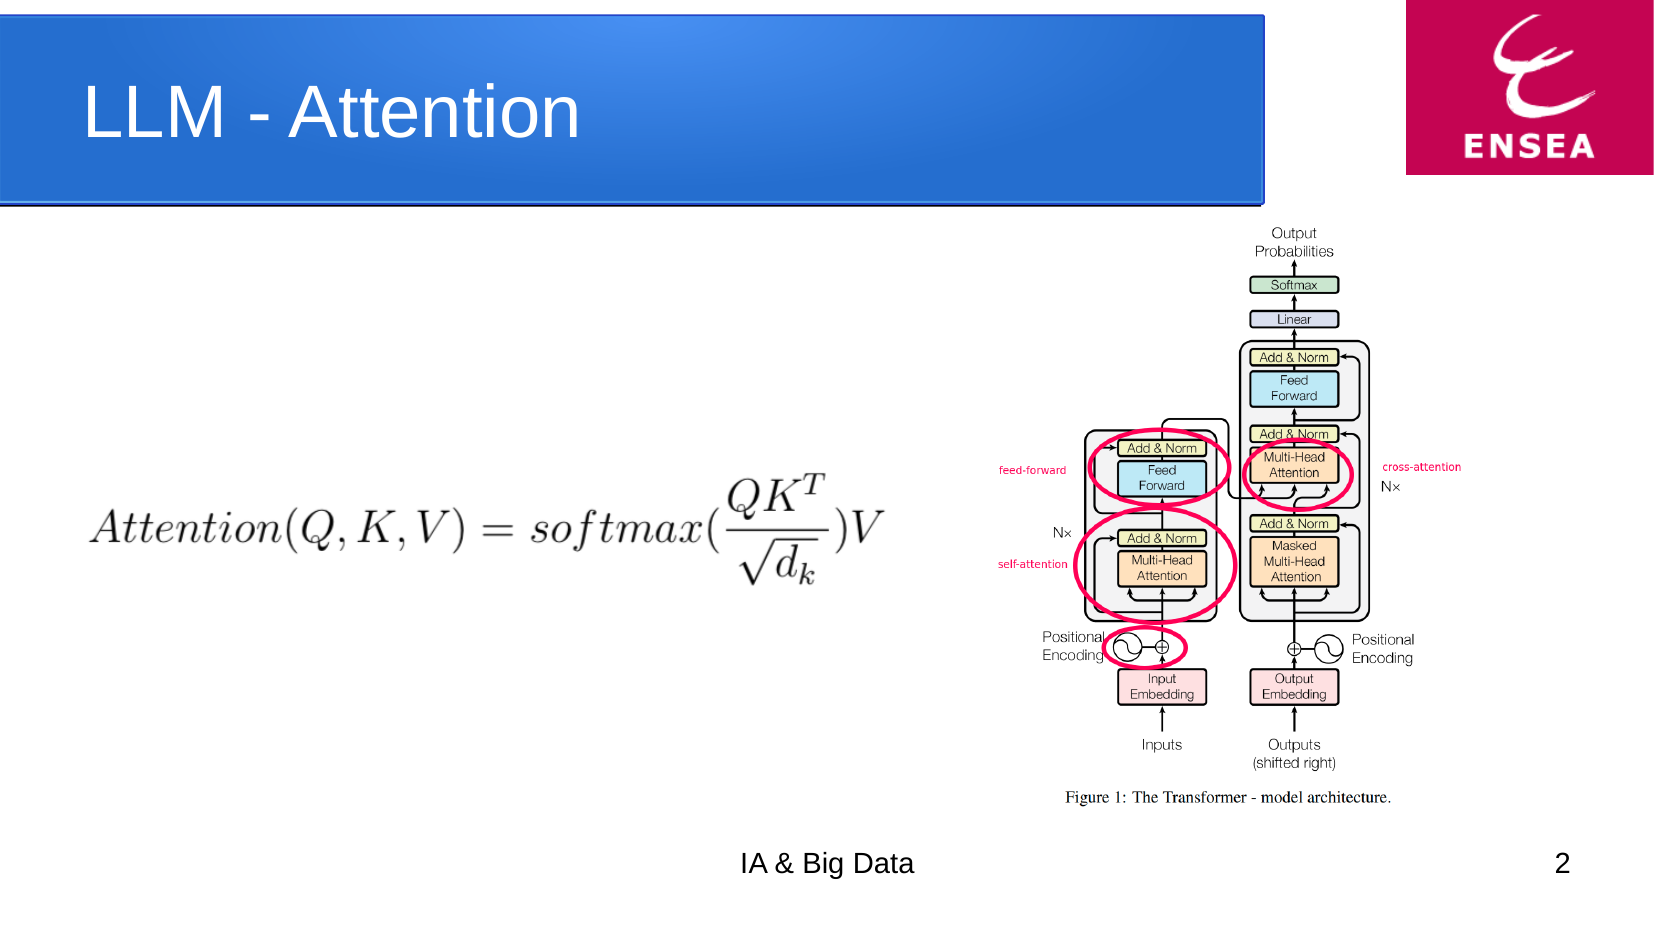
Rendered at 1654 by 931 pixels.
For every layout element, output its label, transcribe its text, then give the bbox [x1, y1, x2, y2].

title LLM - Attention [82, 35, 1235, 189]
picture [1406, 0, 1654, 175]
picture [47, 431, 922, 621]
picture [987, 221, 1501, 815]
